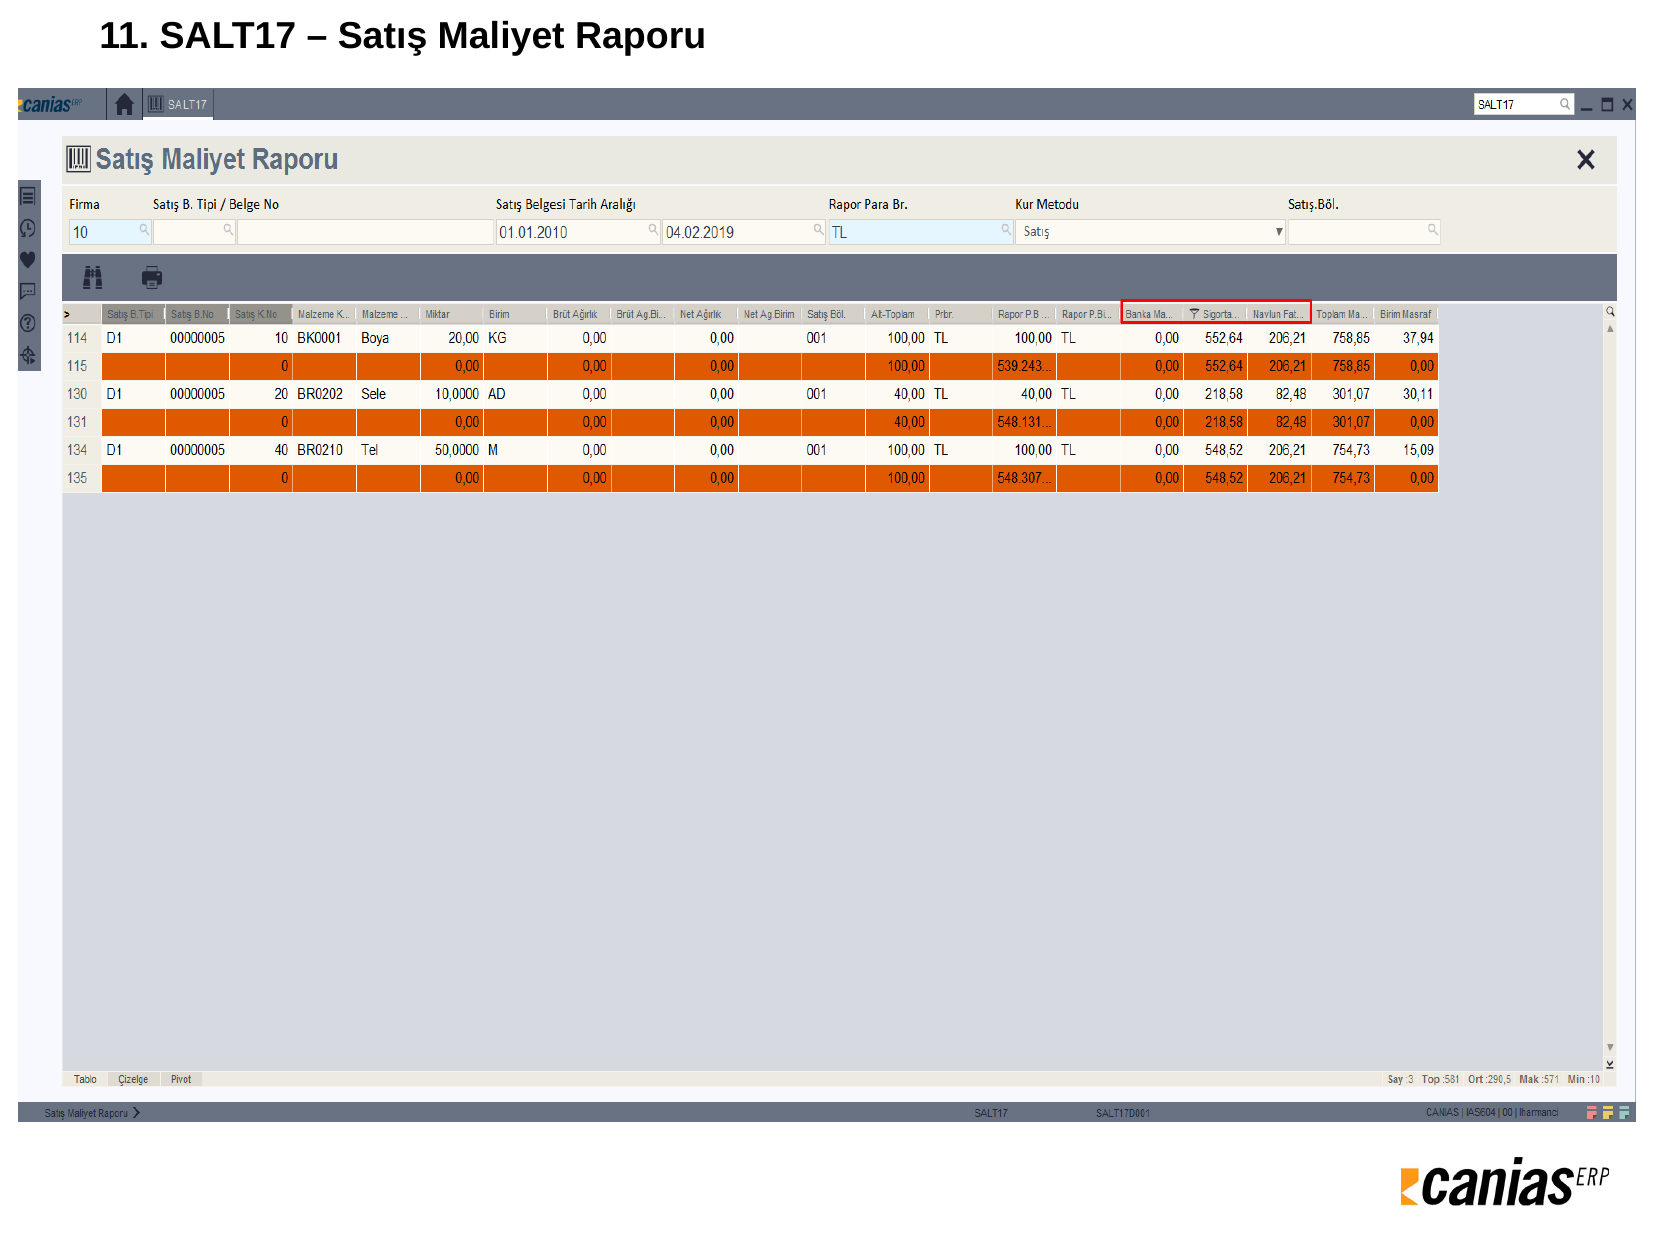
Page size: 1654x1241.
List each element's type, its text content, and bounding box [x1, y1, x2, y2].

picture [1375, 1139, 1635, 1223]
picture [18, 88, 1636, 1123]
text_box 11. SALT17 – Satış Maliyet Raporu [10, 6, 1625, 65]
